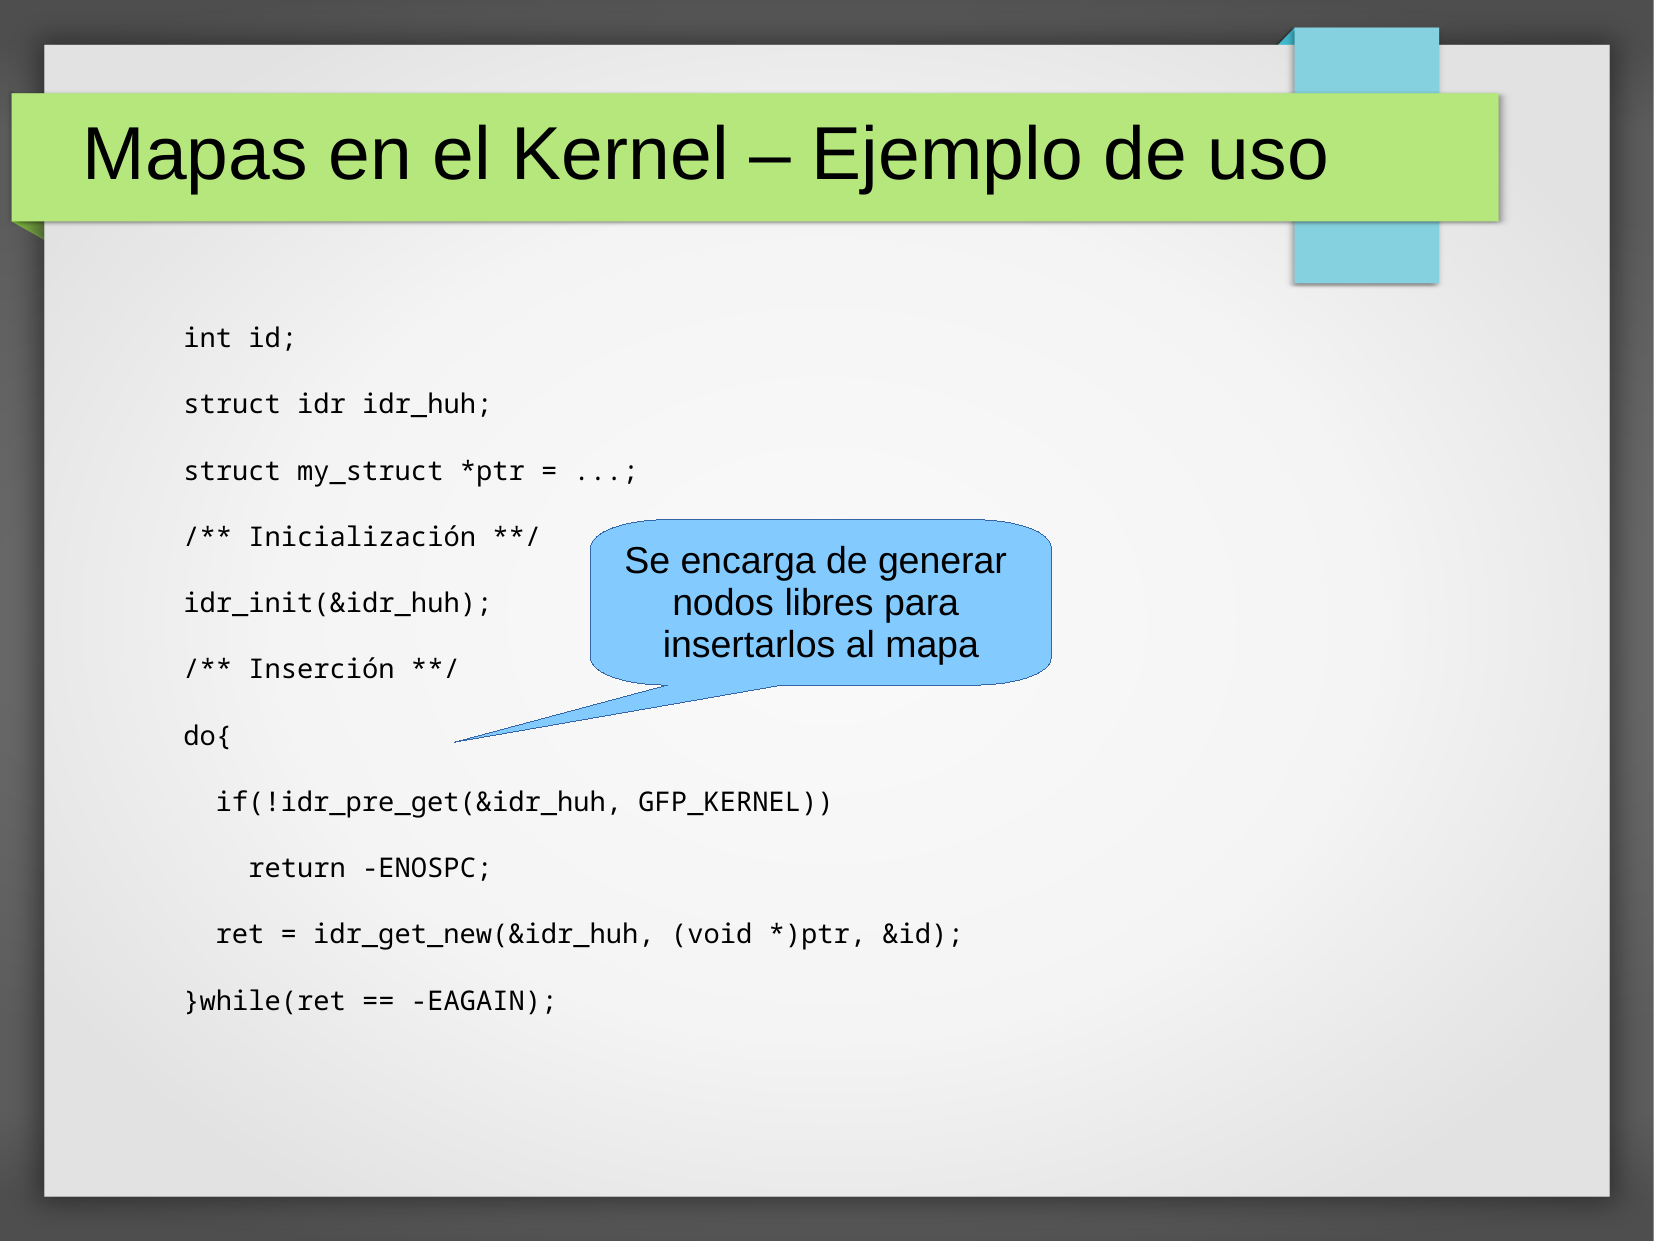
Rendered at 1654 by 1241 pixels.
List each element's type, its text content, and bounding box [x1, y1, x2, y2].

text_box Se encarga de generar nodos libres para insertarlos al mapa [454, 519, 1052, 743]
title Mapas en el Kernel – Ejemplo de uso [82, 69, 1418, 238]
list [82, 295, 1571, 1015]
picture [0, 0, 1654, 1241]
list int id; struct idr idr_huh; struct my_struct *ptr = ...; /** Inicialización **/ idr_init(&idr_huh); /** Inserción **/ do{ if(!idr_pre_get(&idr_huh, GFP_KERNEL)) return -ENOSPC; ret = idr_get_new(&idr_huh, (void *)ptr, &id); }while(ret == -EAGAIN); [112, 318, 1465, 1039]
